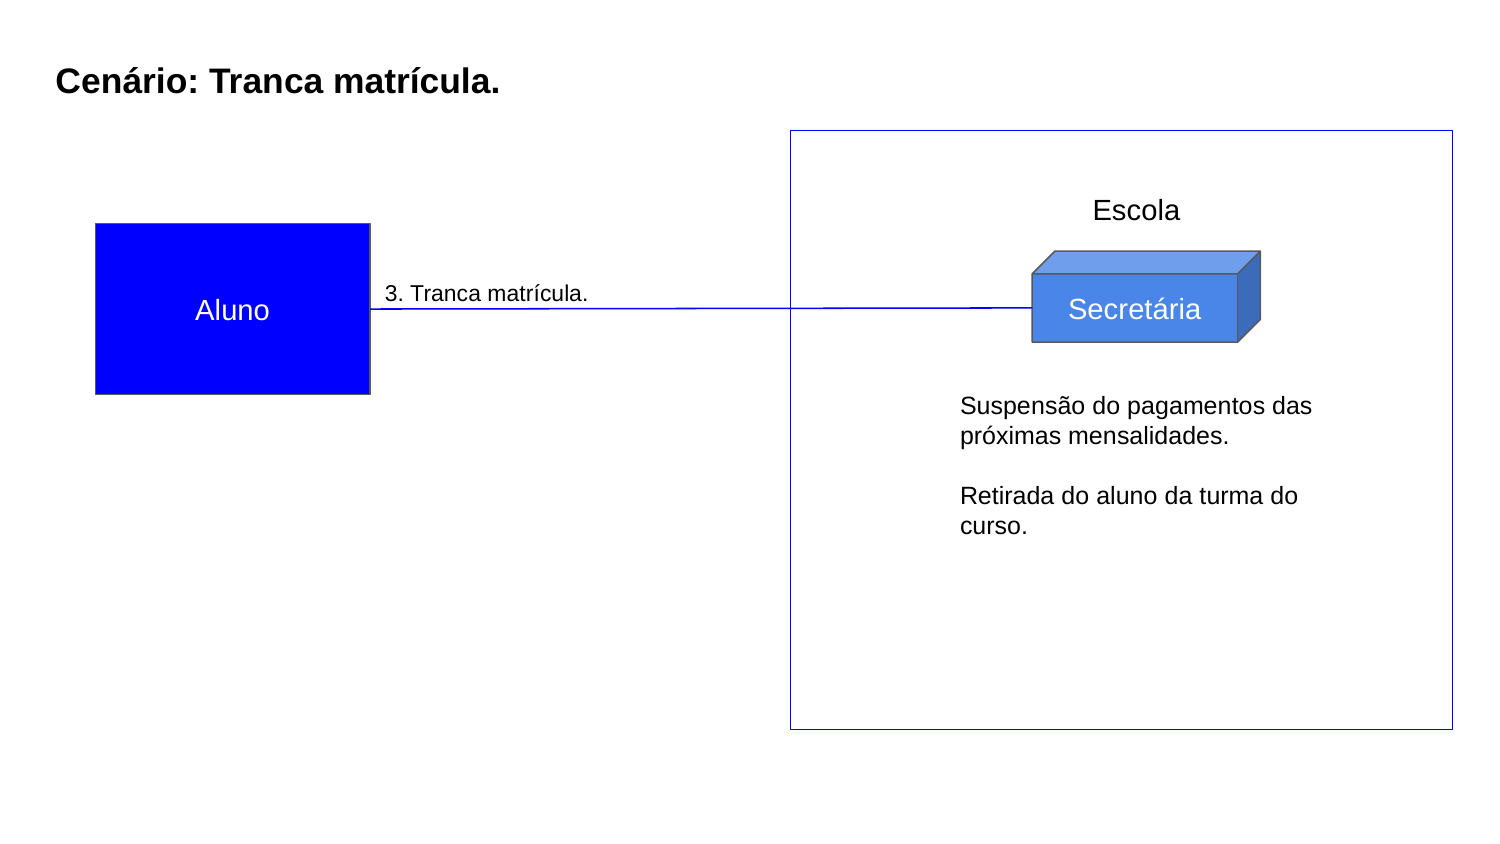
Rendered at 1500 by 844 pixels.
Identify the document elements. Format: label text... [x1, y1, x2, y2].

text_box Cenário: Tranca matrícula. [40, 43, 849, 135]
text_box Escola [1077, 176, 1199, 251]
text_box Secretária [1032, 274, 1237, 342]
text_box Aluno [95, 223, 370, 395]
text_box 3. Tranca matrícula. [369, 263, 746, 333]
text_box [790, 130, 1453, 730]
text_box Suspensão do pagamentos das próximas mensalidades. Retirada do aluno da turma do curso. [945, 375, 1373, 451]
